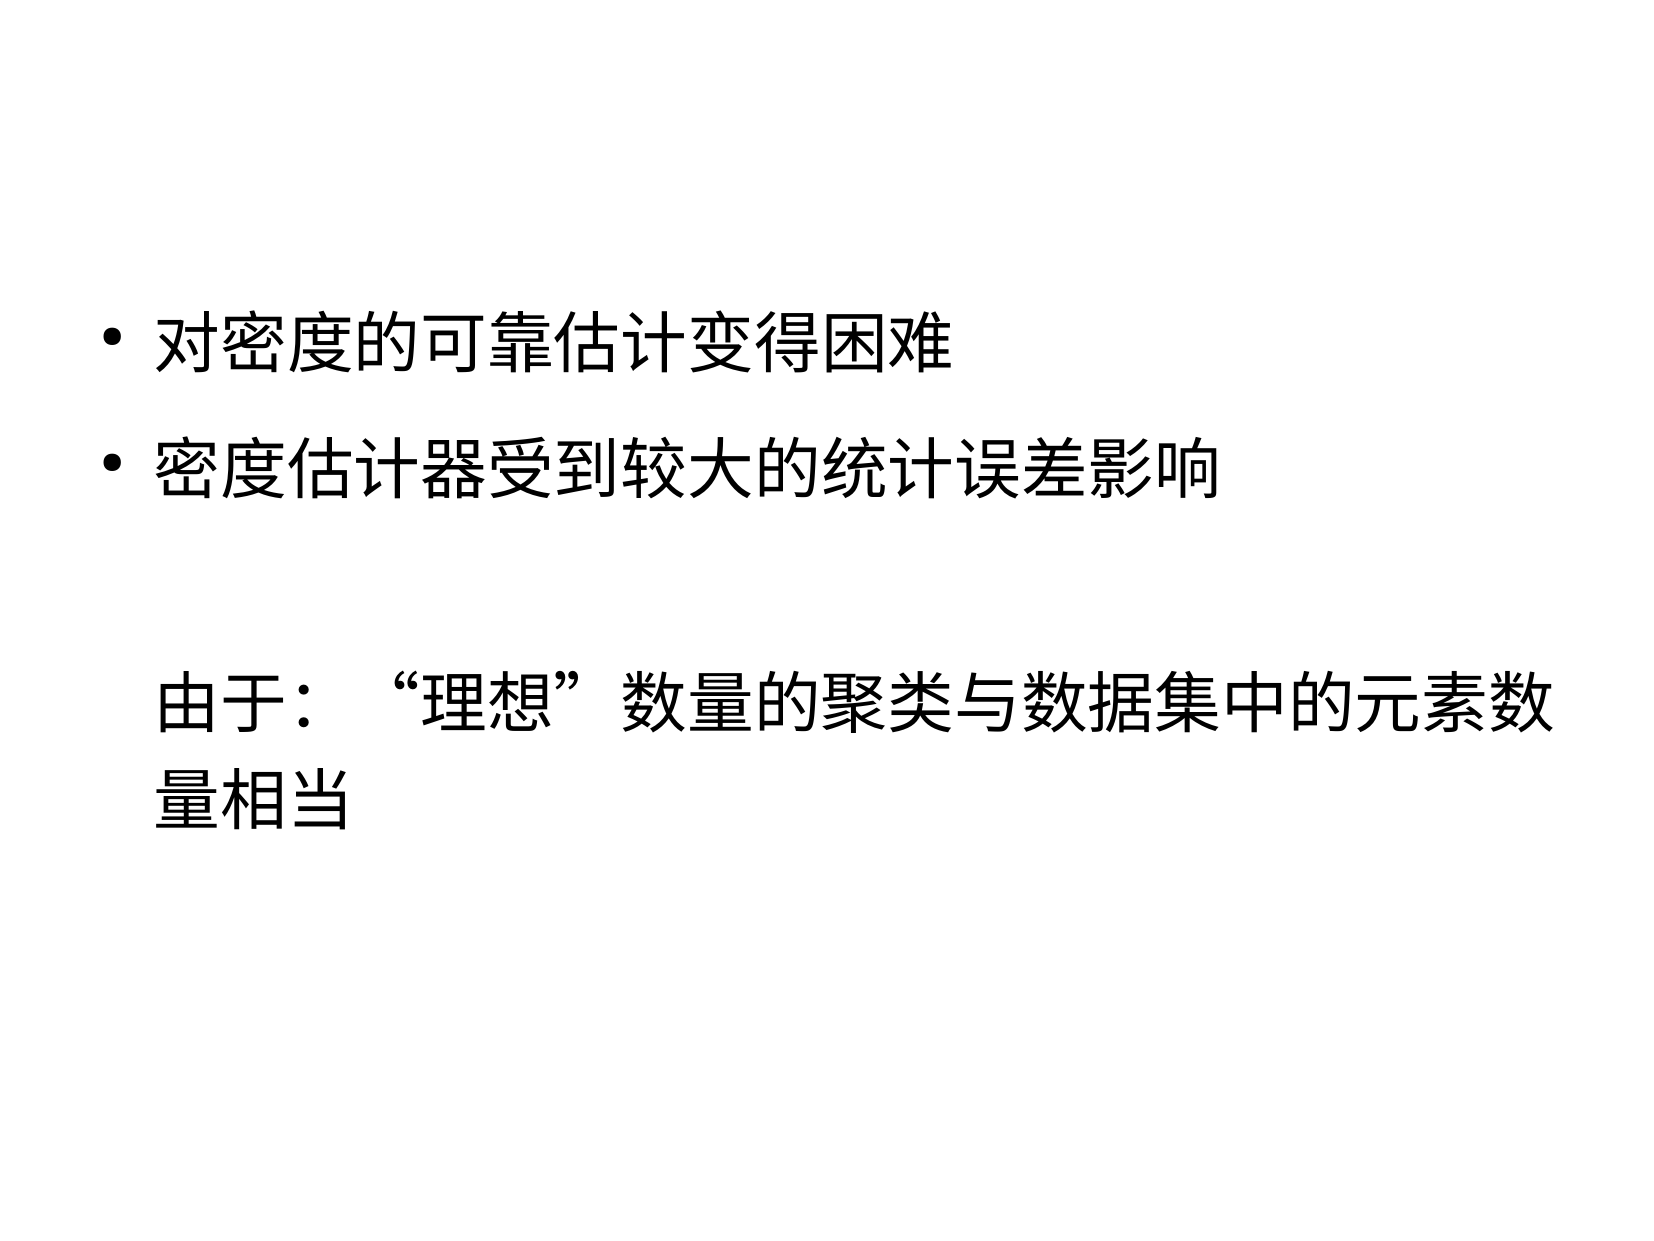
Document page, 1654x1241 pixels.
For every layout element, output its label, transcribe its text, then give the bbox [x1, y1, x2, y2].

list 对密度的可靠估计变得困难 密度估计器受到较大的统计误差影响 由于：“理想”数量的聚类与数据集中的元素数量相当 [82, 290, 1571, 1010]
